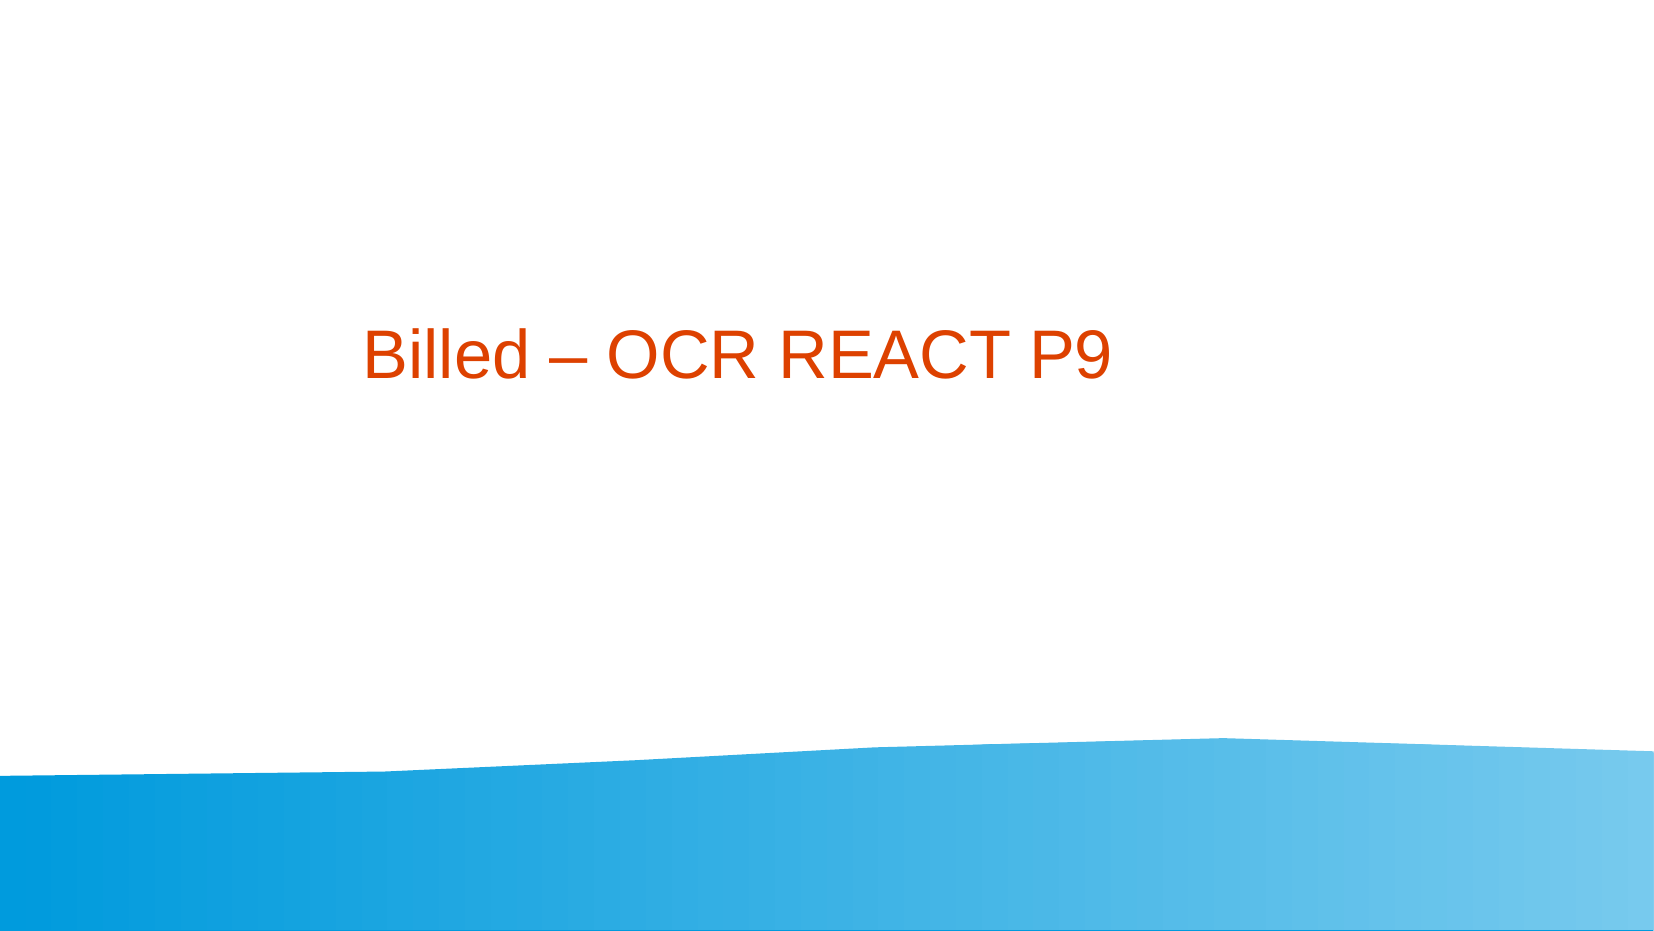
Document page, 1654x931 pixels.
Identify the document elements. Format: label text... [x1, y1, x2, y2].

title Billed – OCR REACT P9 [0, 265, 1477, 443]
